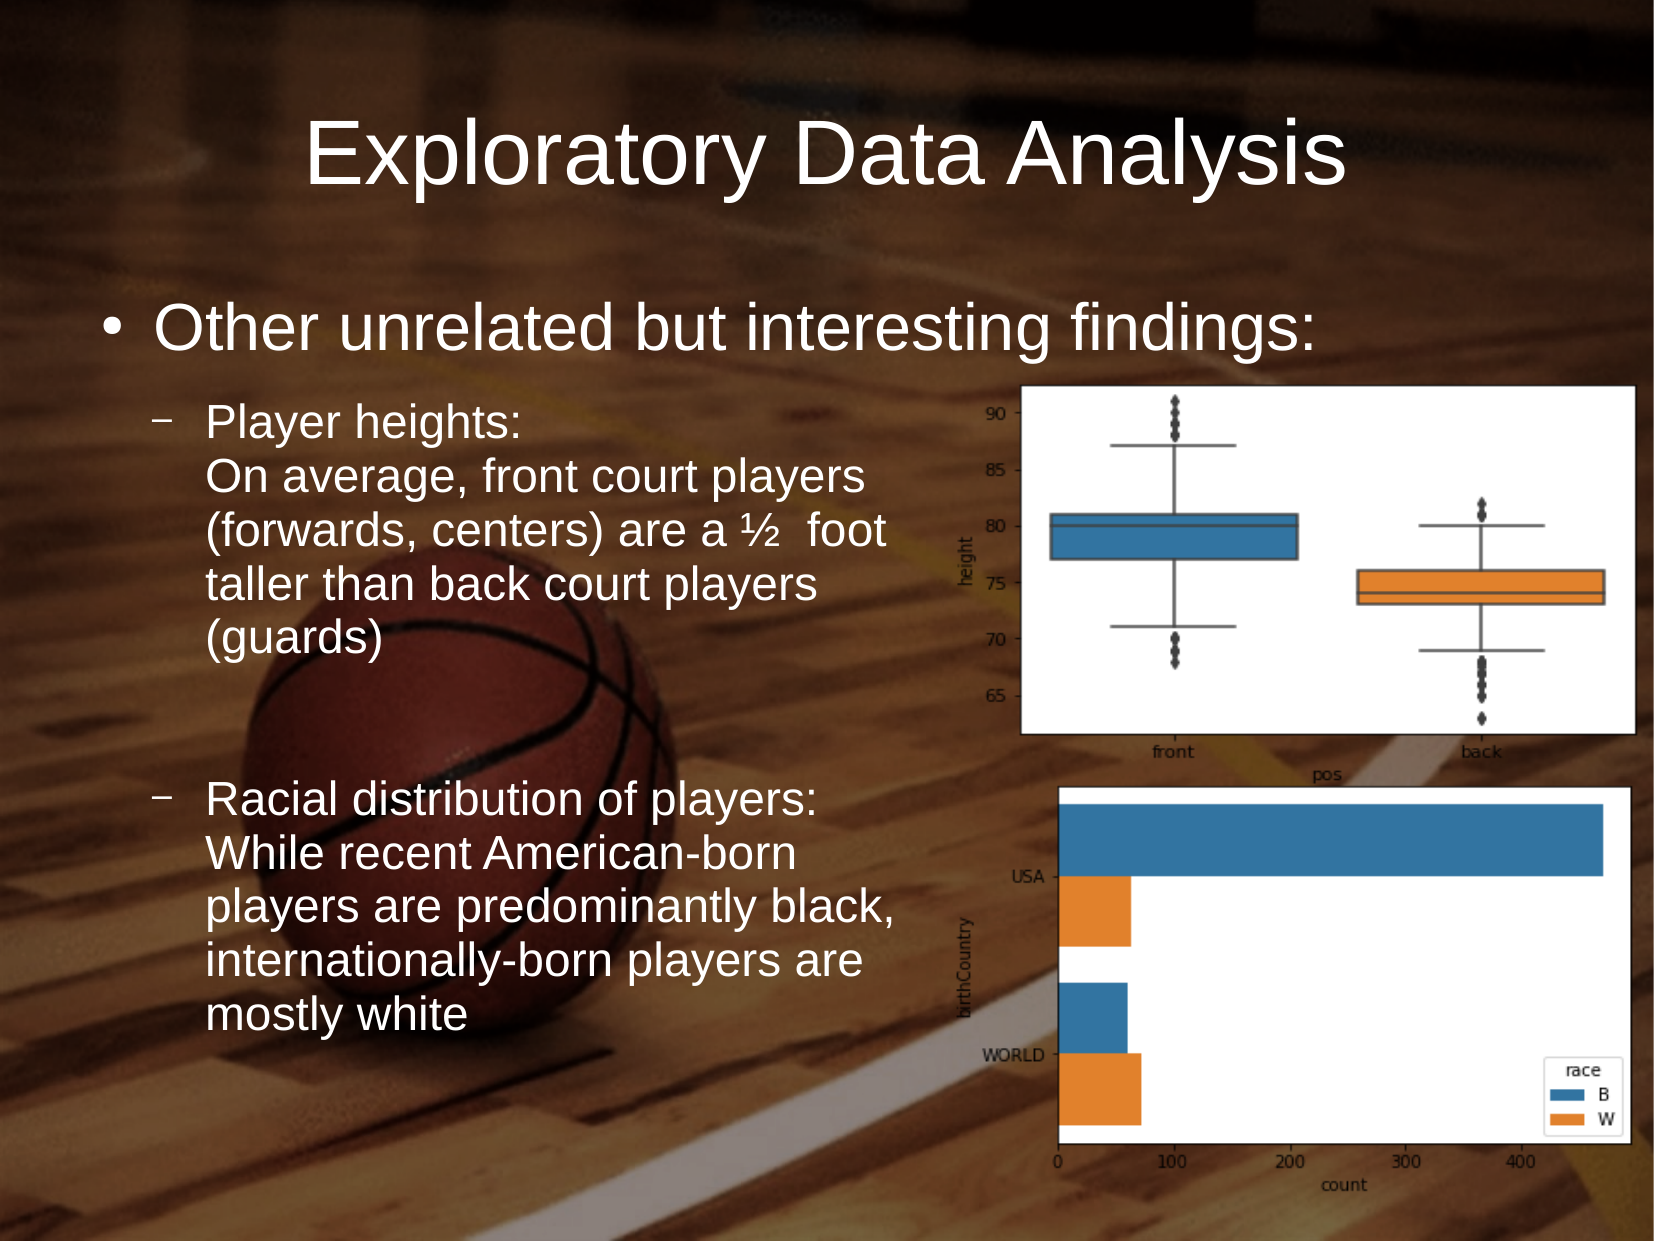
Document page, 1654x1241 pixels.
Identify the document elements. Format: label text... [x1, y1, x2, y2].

picture [945, 369, 1654, 1206]
text_box Player heights: On average, front court players (forwards, centers) are a ½ foot taller than back court players (guards) Racial distribution of players: While recent American-born players are predominantly black, internationally-born players are mostly white [48, 387, 931, 1156]
title Exploratory Data Analysis [82, 49, 1571, 257]
list Other unrelated but interesting findings: [82, 290, 1636, 481]
